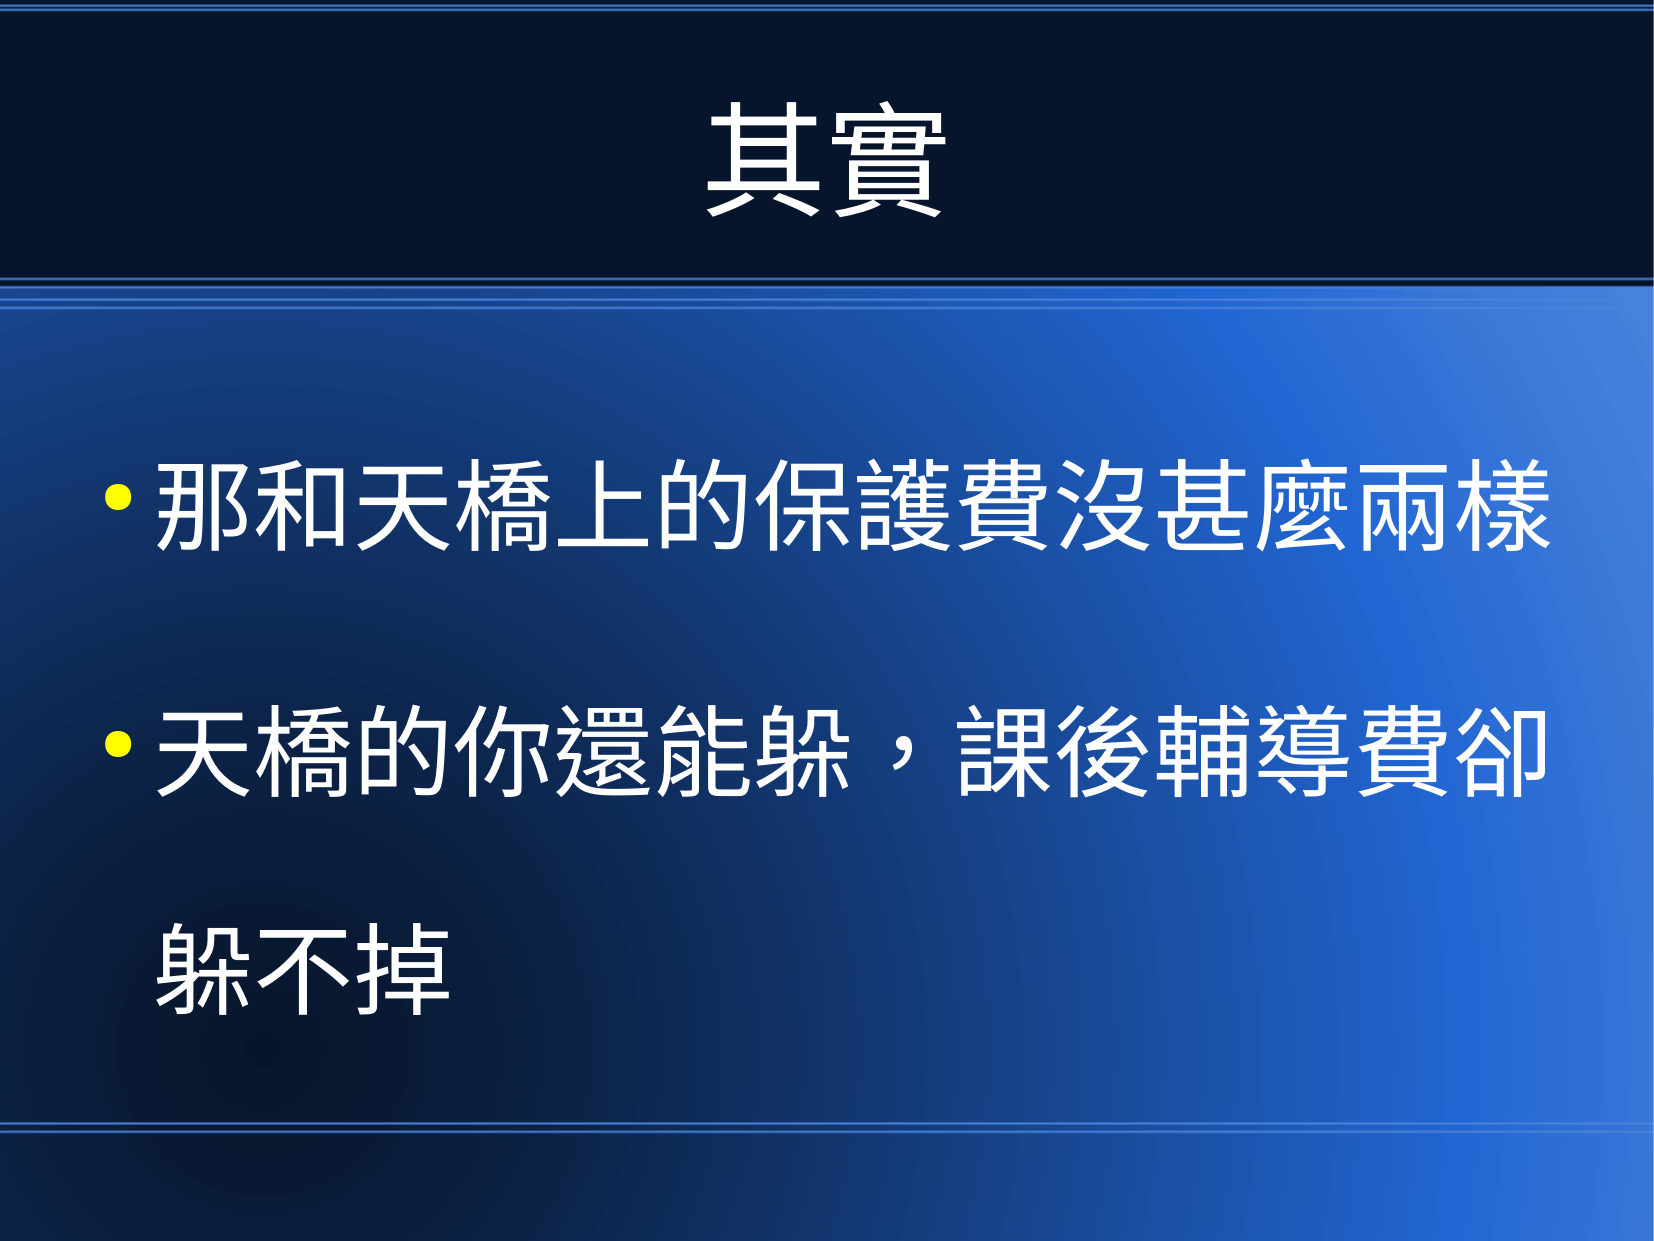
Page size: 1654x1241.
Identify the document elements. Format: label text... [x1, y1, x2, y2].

picture [0, 0, 1654, 1241]
list 那和天橋上的保護費沒甚麼兩樣 天橋的你還能躲，課後輔導費卻躲不掉 [82, 355, 1571, 1241]
title 其實 [82, 49, 1571, 257]
